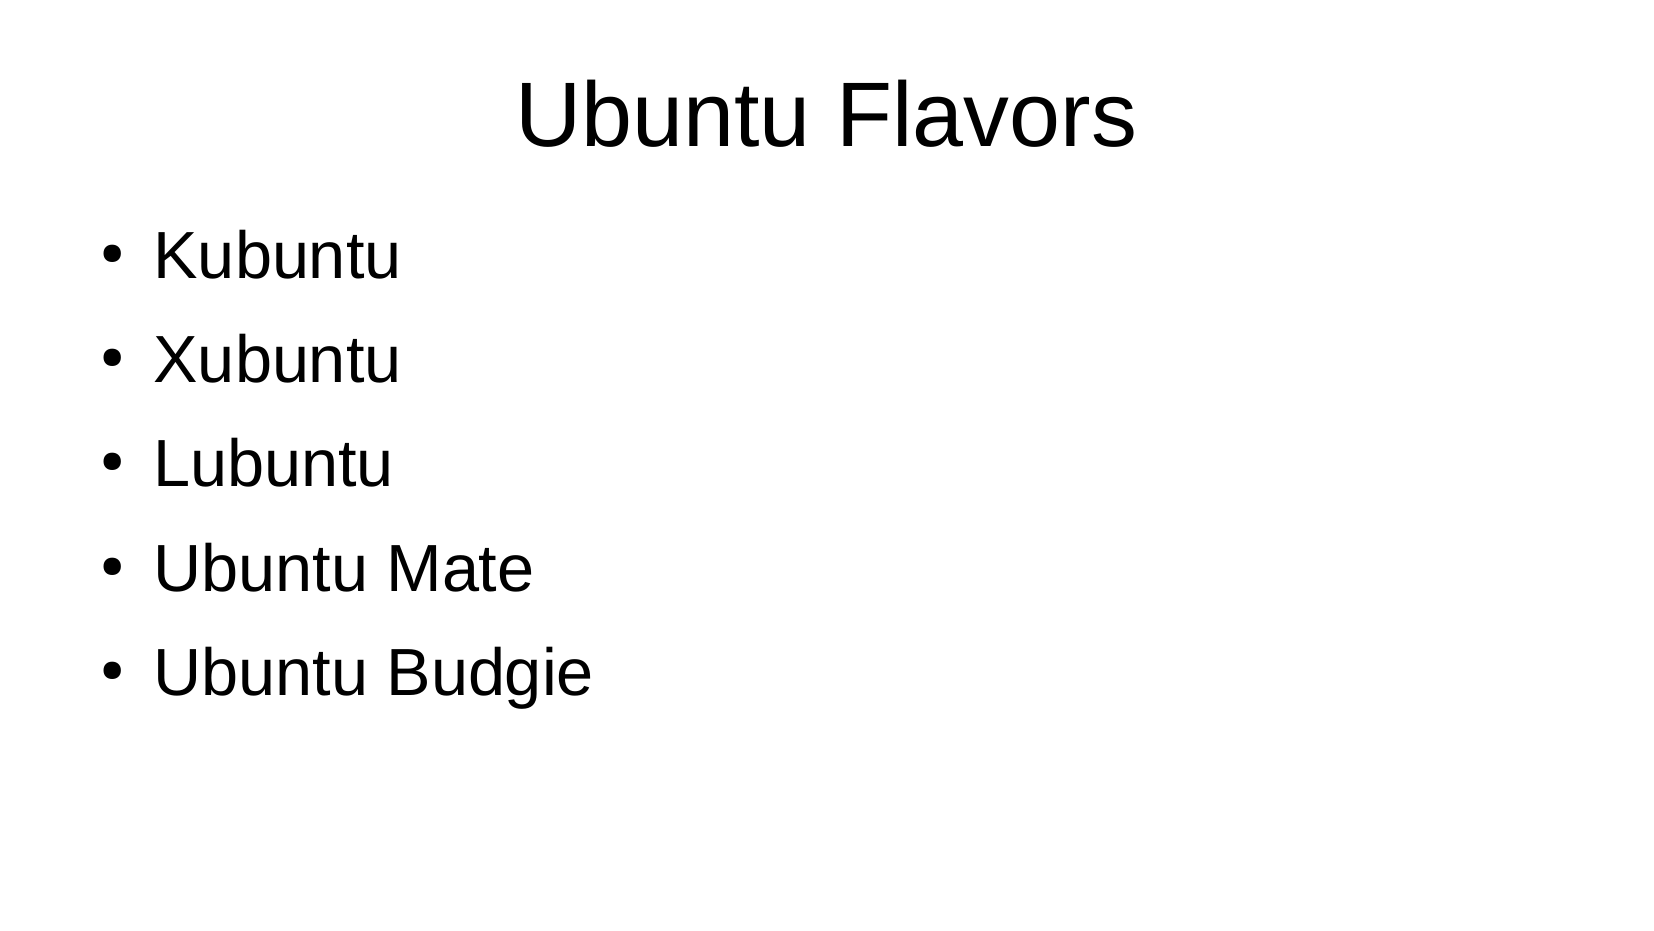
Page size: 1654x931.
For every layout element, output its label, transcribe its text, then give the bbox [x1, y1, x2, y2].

list Kubuntu Xubuntu Lubuntu Ubuntu Mate Ubuntu Budgie [82, 217, 1571, 758]
title Ubuntu Flavors [82, 37, 1571, 193]
